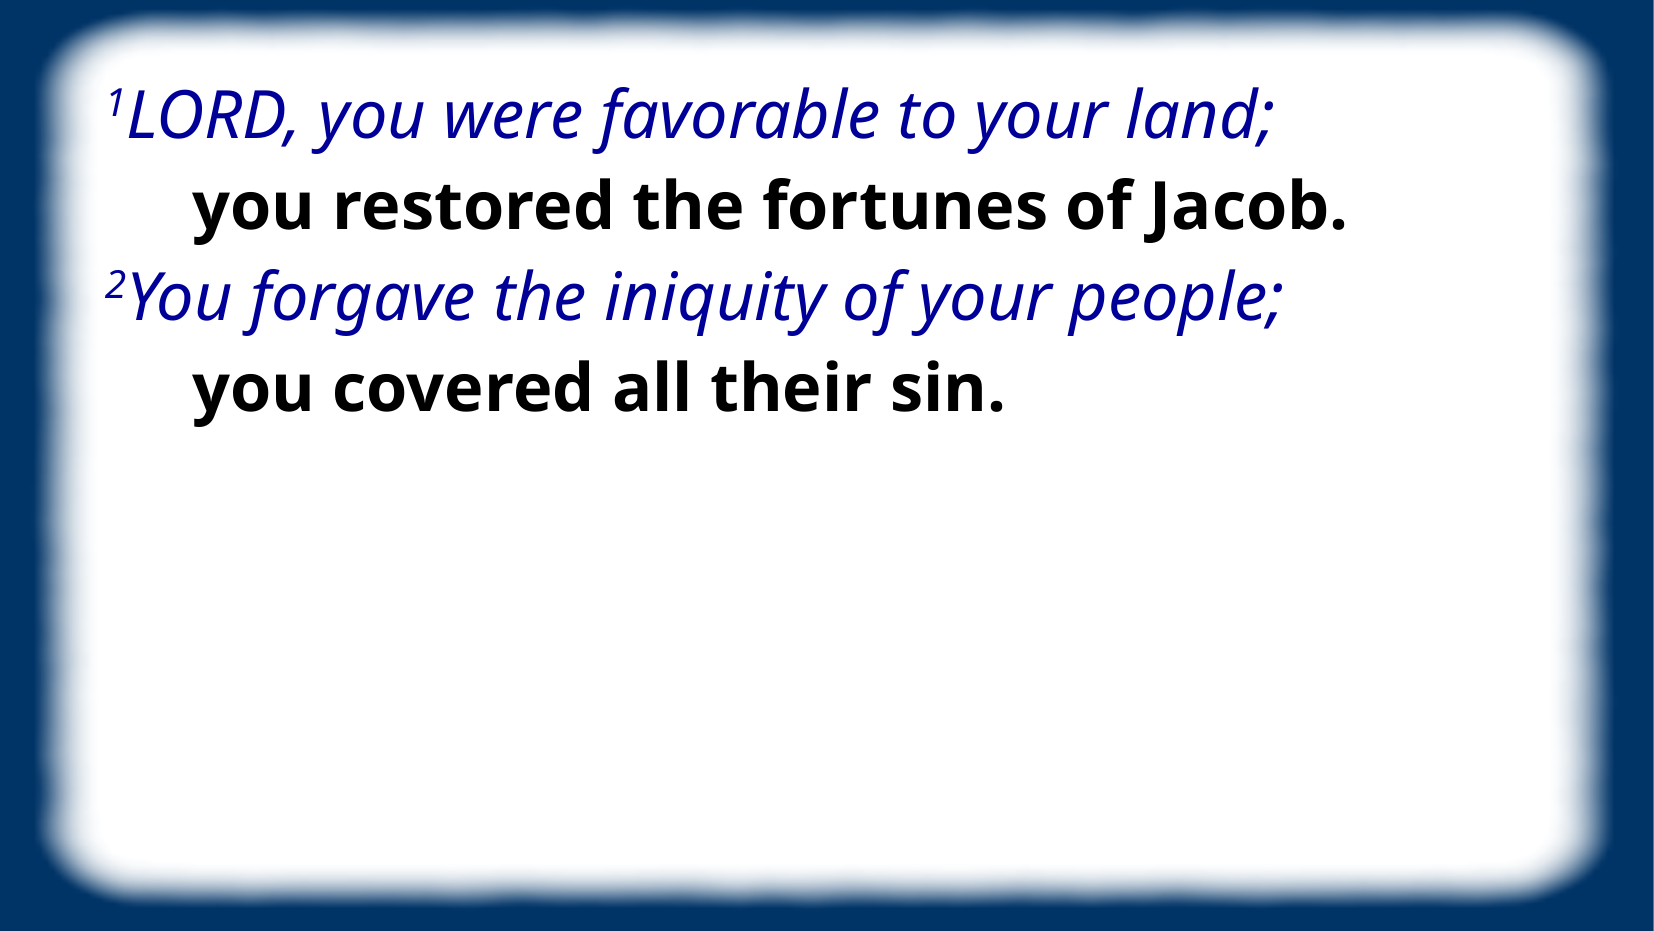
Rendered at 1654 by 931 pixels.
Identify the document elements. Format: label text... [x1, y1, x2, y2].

text_box 1LORD, you were favorable to your land; you restored the fortunes of Jacob. 2You forgave the iniquity of your people; you covered all their sin. [90, 60, 1561, 436]
picture [0, 0, 1654, 931]
